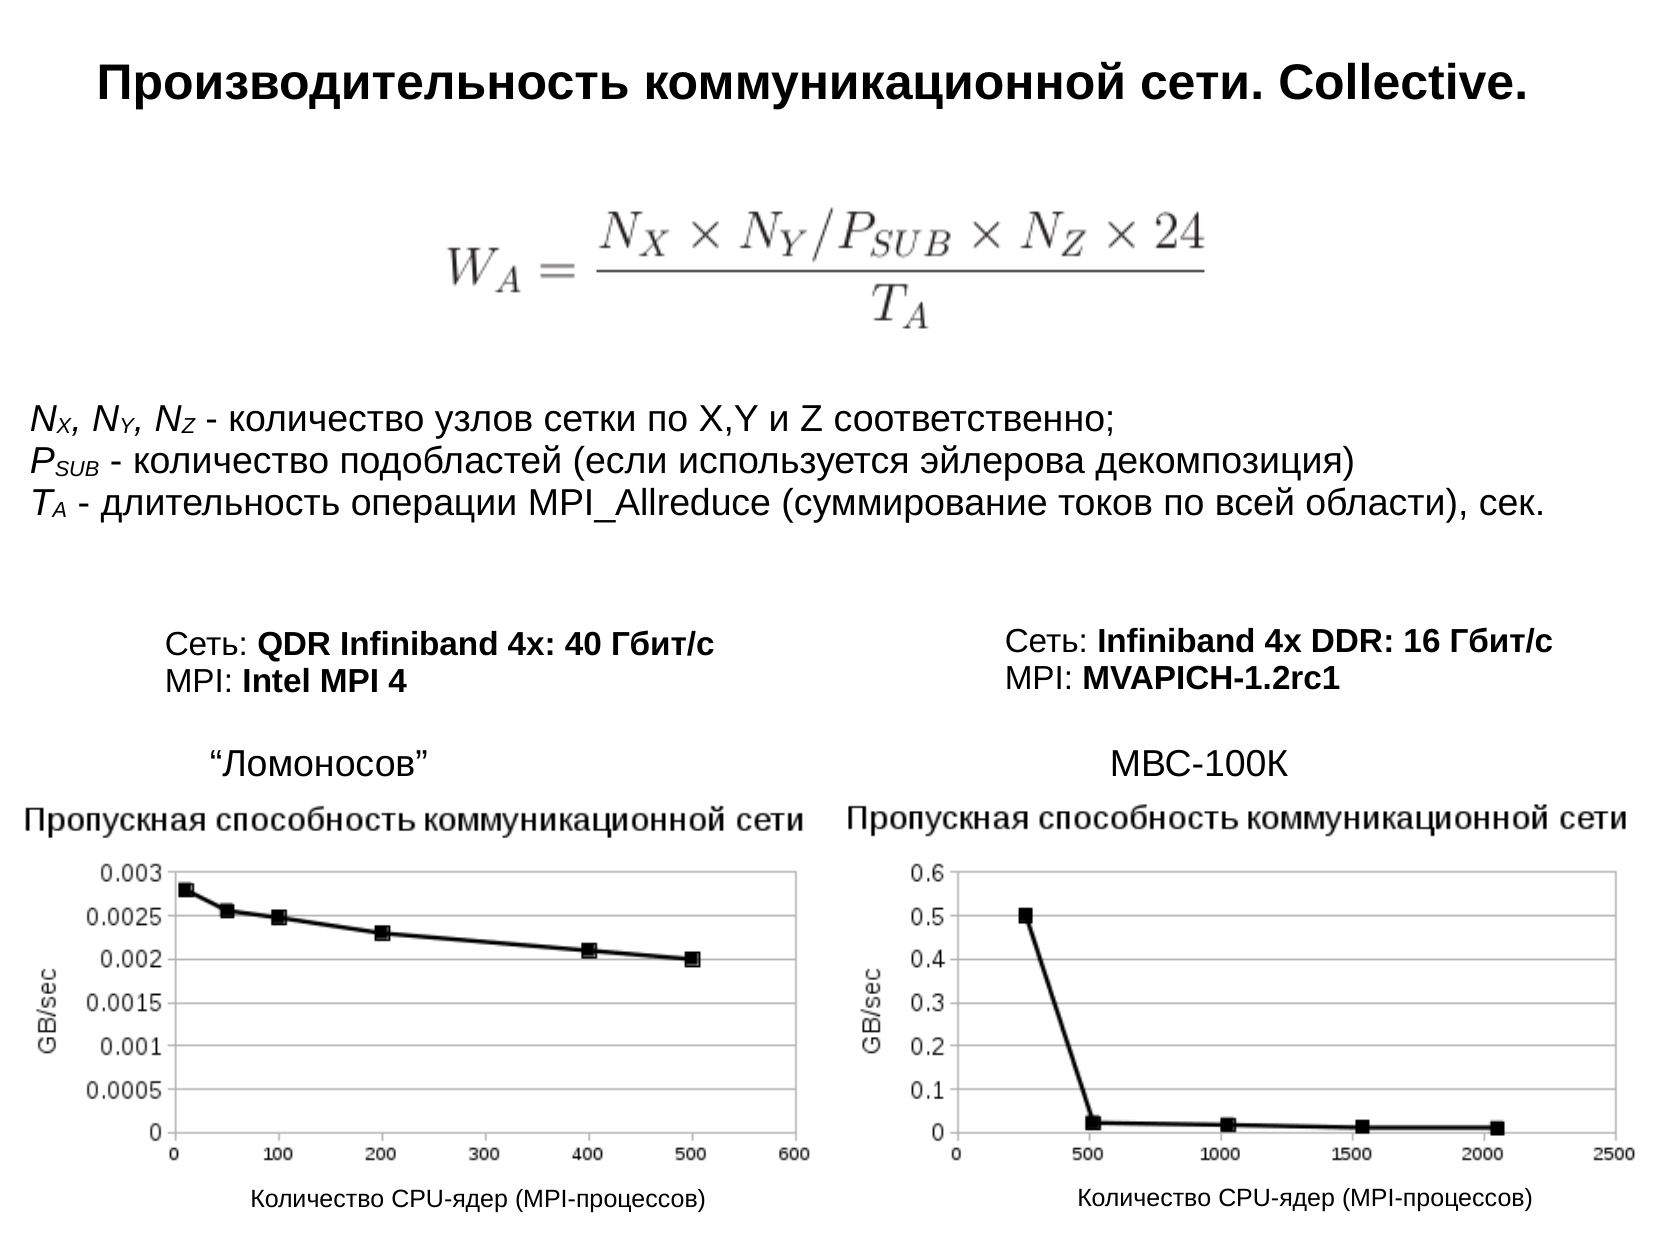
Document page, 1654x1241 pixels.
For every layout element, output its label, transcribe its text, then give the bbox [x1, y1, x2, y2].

text_box Количество CPU-ядер (MPI-процессов) [235, 1176, 722, 1220]
text_box Количество CPU-ядер (MPI-процессов) [1062, 1176, 1549, 1220]
picture [375, 186, 1255, 365]
picture [0, 775, 1654, 1241]
text_box Сеть: Infiniband 4x DDR: 16 Гбит/с MPI: MVAPICH-1.2rc1 [990, 615, 1591, 704]
text_box NX, NY, NZ - количество узлов сетки по X,Y и Z соответственно; PSUB - количество подобластей (если используется эйлерова декомпозиция) TA - длительность операции MPI_Allreduce (суммирование токов по всей области), сек. [15, 390, 1654, 657]
text_box МВС-100К [1095, 735, 1304, 792]
title Производительность коммуникационной сети. Collective. [0, 0, 1636, 186]
text_box Сеть: QDR Infiniband 4x: 40 Гбит/с MPI: Intel MPI 4 [150, 570, 785, 793]
